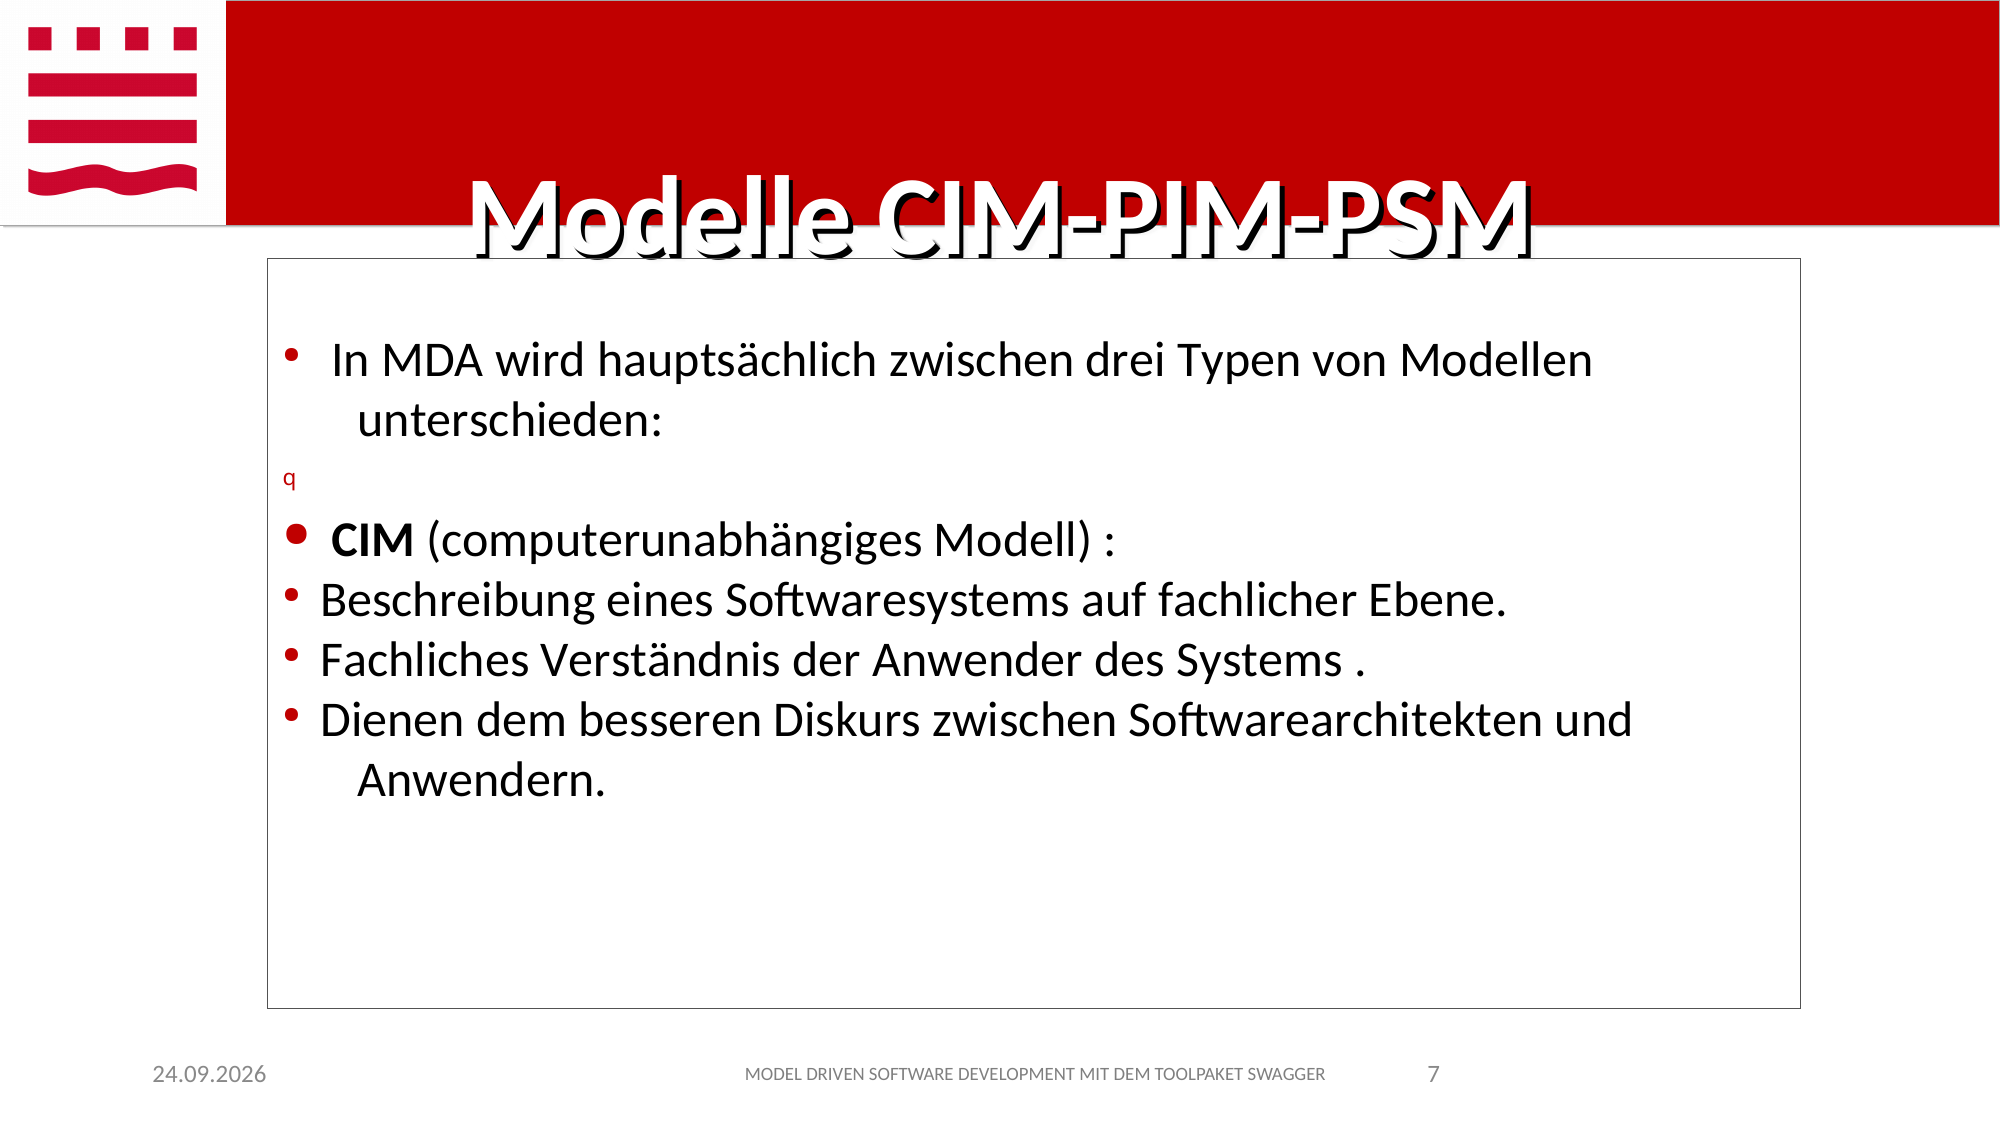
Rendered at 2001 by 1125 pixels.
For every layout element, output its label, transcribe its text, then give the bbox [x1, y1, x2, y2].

text_box Modelle CIM-PIM-PSM [226, 0, 2000, 225]
text_box 25.01.2018 [137, 1042, 587, 1103]
text_box MODEL DRIVEN SOFTWARE DEVELOPMENT MIT DEM TOOLPAKET SWAGGER [587, 1042, 1412, 1103]
text_box [1412, 1042, 1863, 1103]
picture [0, 0, 226, 225]
list In MDA wird hauptsächlich zwischen drei Typen von Modellen unterschieden: CIM (computerunabhängiges Modell) : Beschreibung eines Softwaresystems auf fachlicher Ebene. Fachliches Verständnis der Anwender des Systems . Dienen dem besseren Diskurs zwischen Softwarearchitekten und Anwendern. [267, 258, 1801, 1009]
